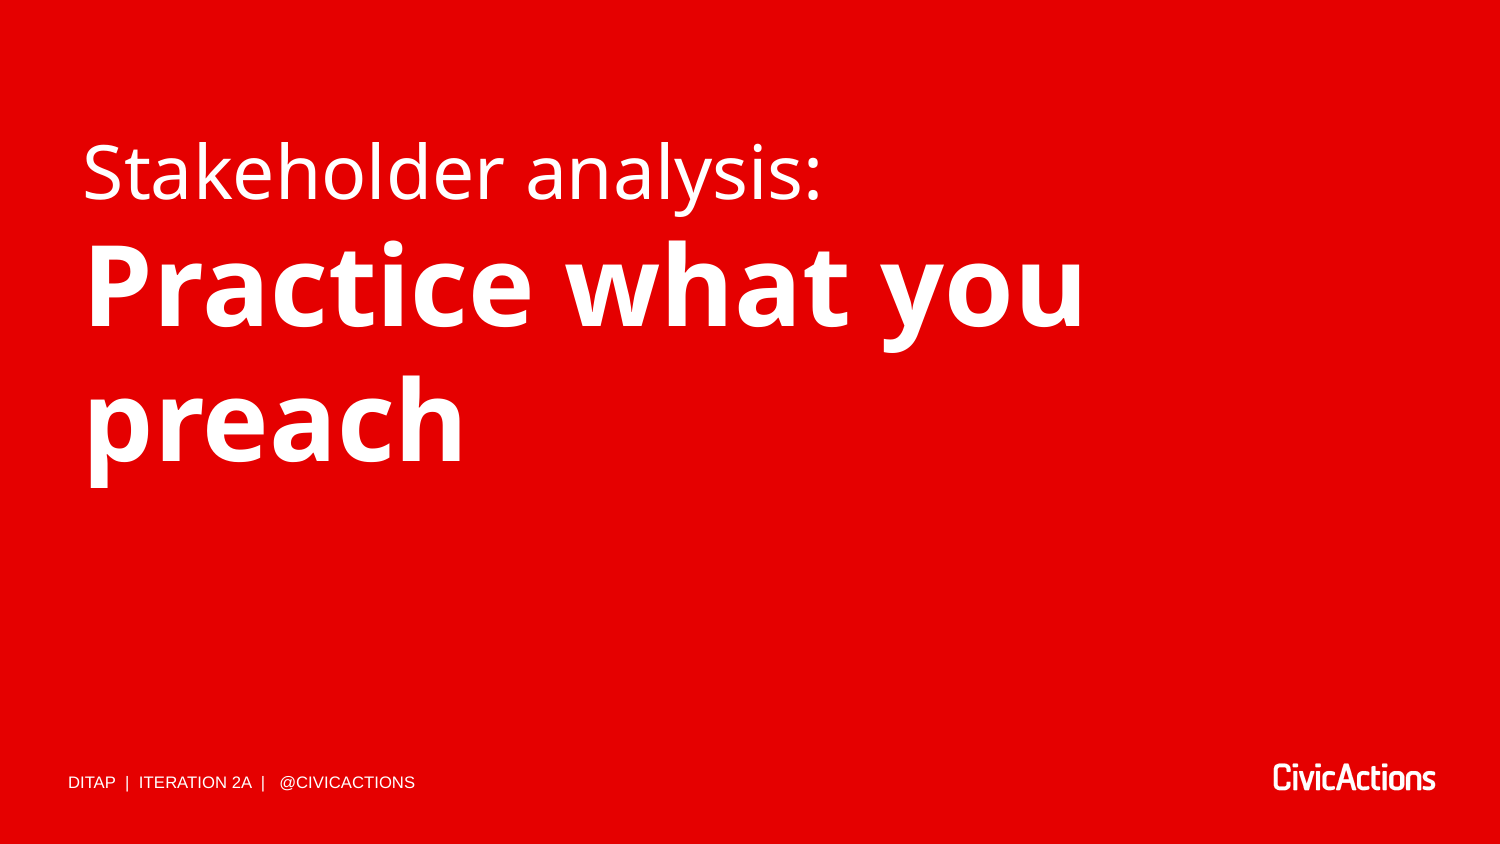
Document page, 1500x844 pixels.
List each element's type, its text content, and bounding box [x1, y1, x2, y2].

picture [1271, 758, 1438, 795]
title Stakeholder analysis: Practice what you preach [73, 114, 1354, 470]
